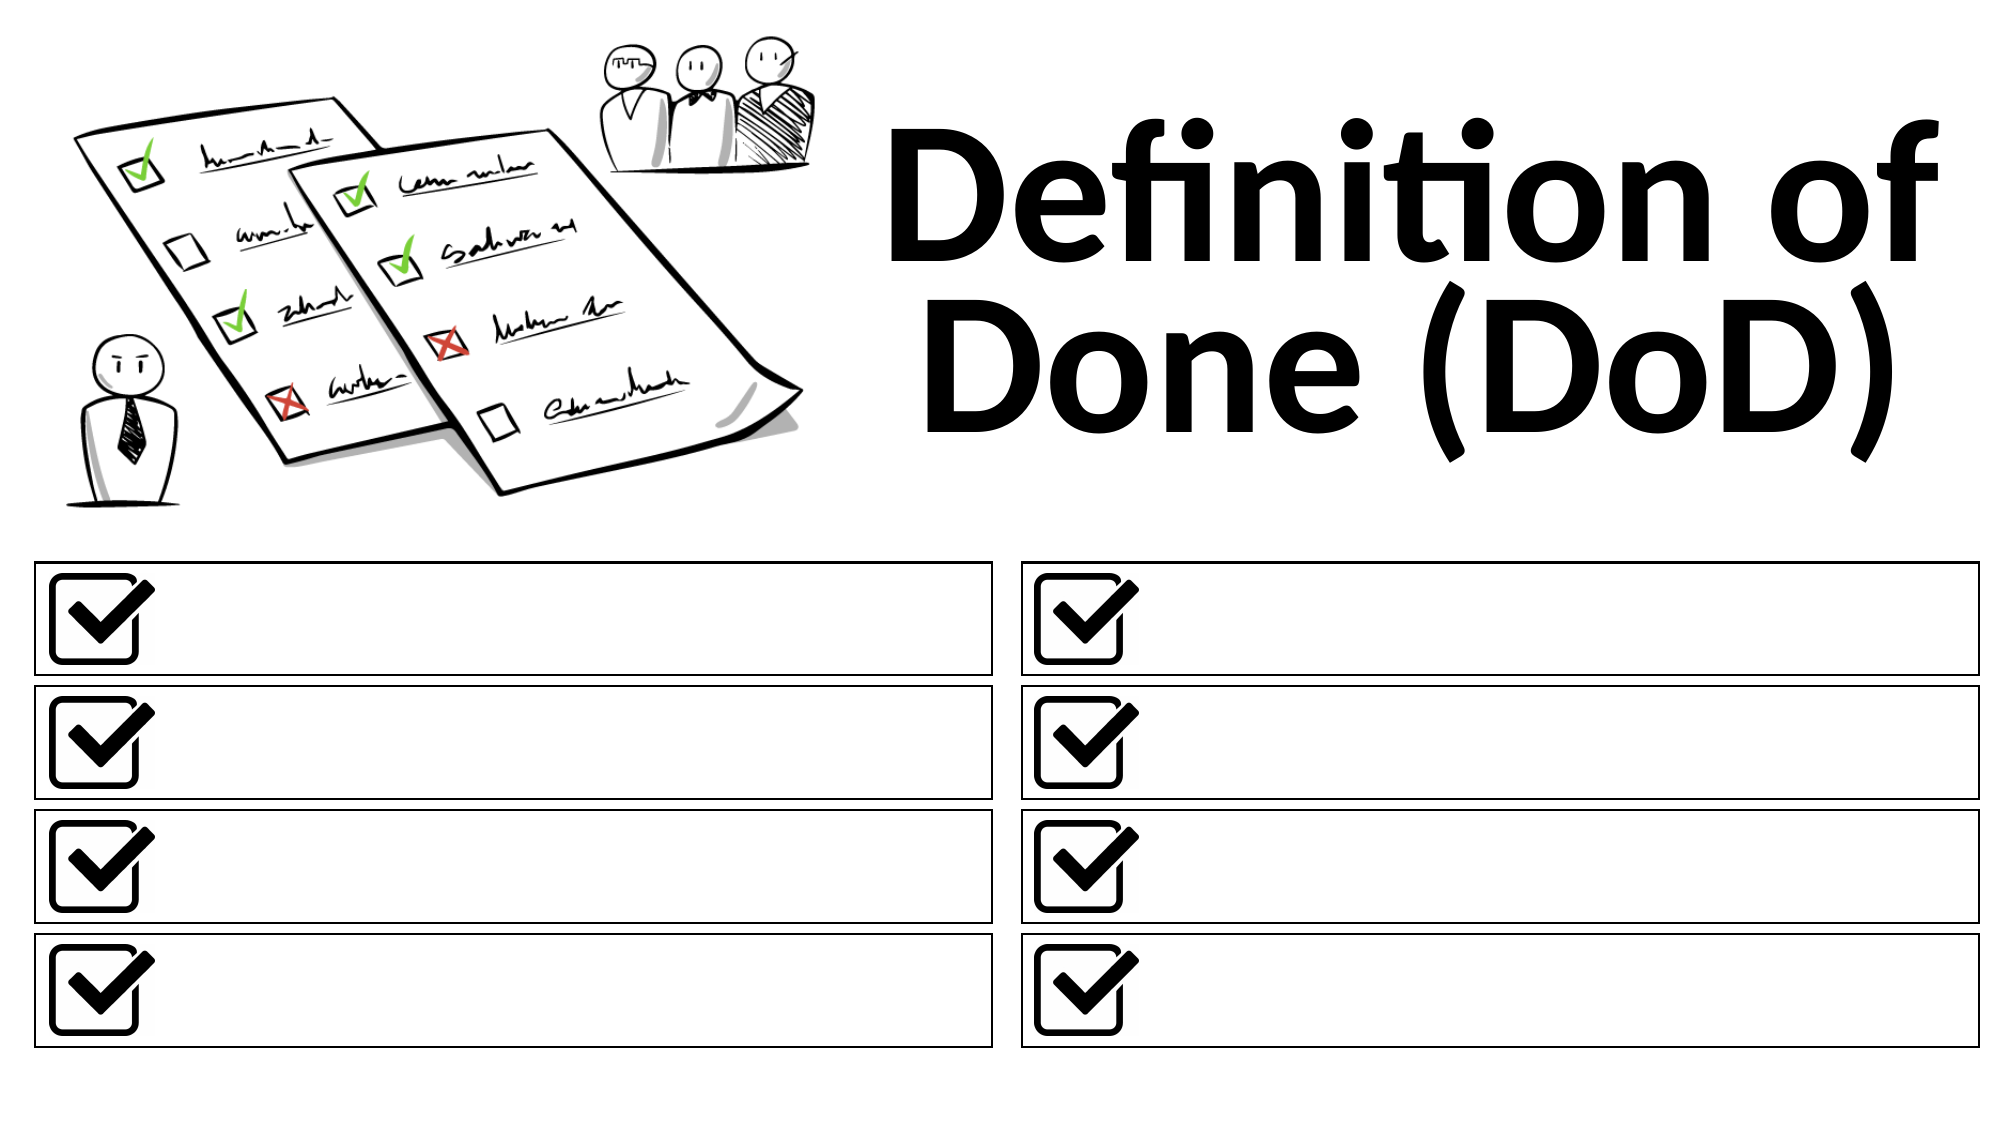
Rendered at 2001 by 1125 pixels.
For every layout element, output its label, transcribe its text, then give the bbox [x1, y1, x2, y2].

text_box Definition of Done (DoD) [816, 82, 2000, 475]
picture [1034, 820, 1139, 913]
picture [49, 573, 155, 665]
picture [49, 820, 155, 913]
picture [1034, 696, 1139, 789]
picture [1034, 573, 1139, 665]
picture [49, 696, 155, 789]
picture [1034, 944, 1139, 1036]
picture [0, 0, 882, 545]
picture [49, 944, 155, 1036]
